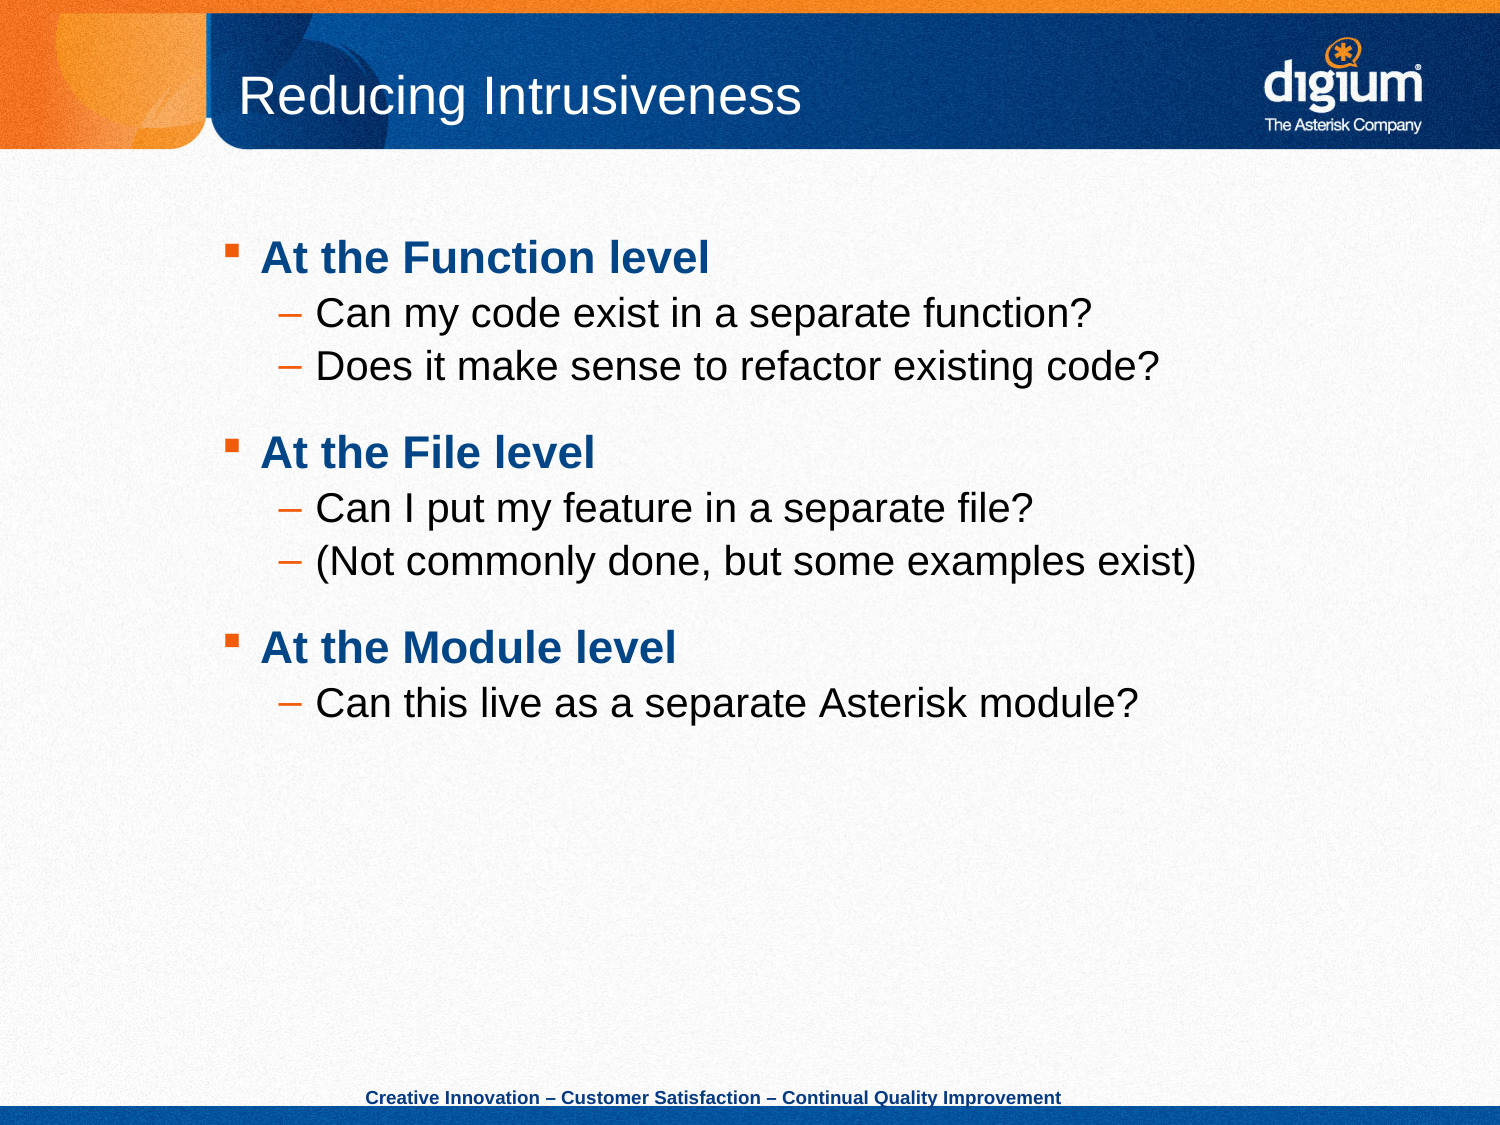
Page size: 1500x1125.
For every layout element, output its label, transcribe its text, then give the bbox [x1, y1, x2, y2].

title Reducing Intrusiveness [238, 27, 1243, 127]
list At the Function level Can my code exist in a separate function? Does it make sense to refactor existing code? At the File level Can I put my feature in a separate file? (Not commonly done, but some examples exist) At the Module level Can this live as a separate Asterisk module? [206, 224, 1301, 967]
picture [0, 0, 1500, 1125]
